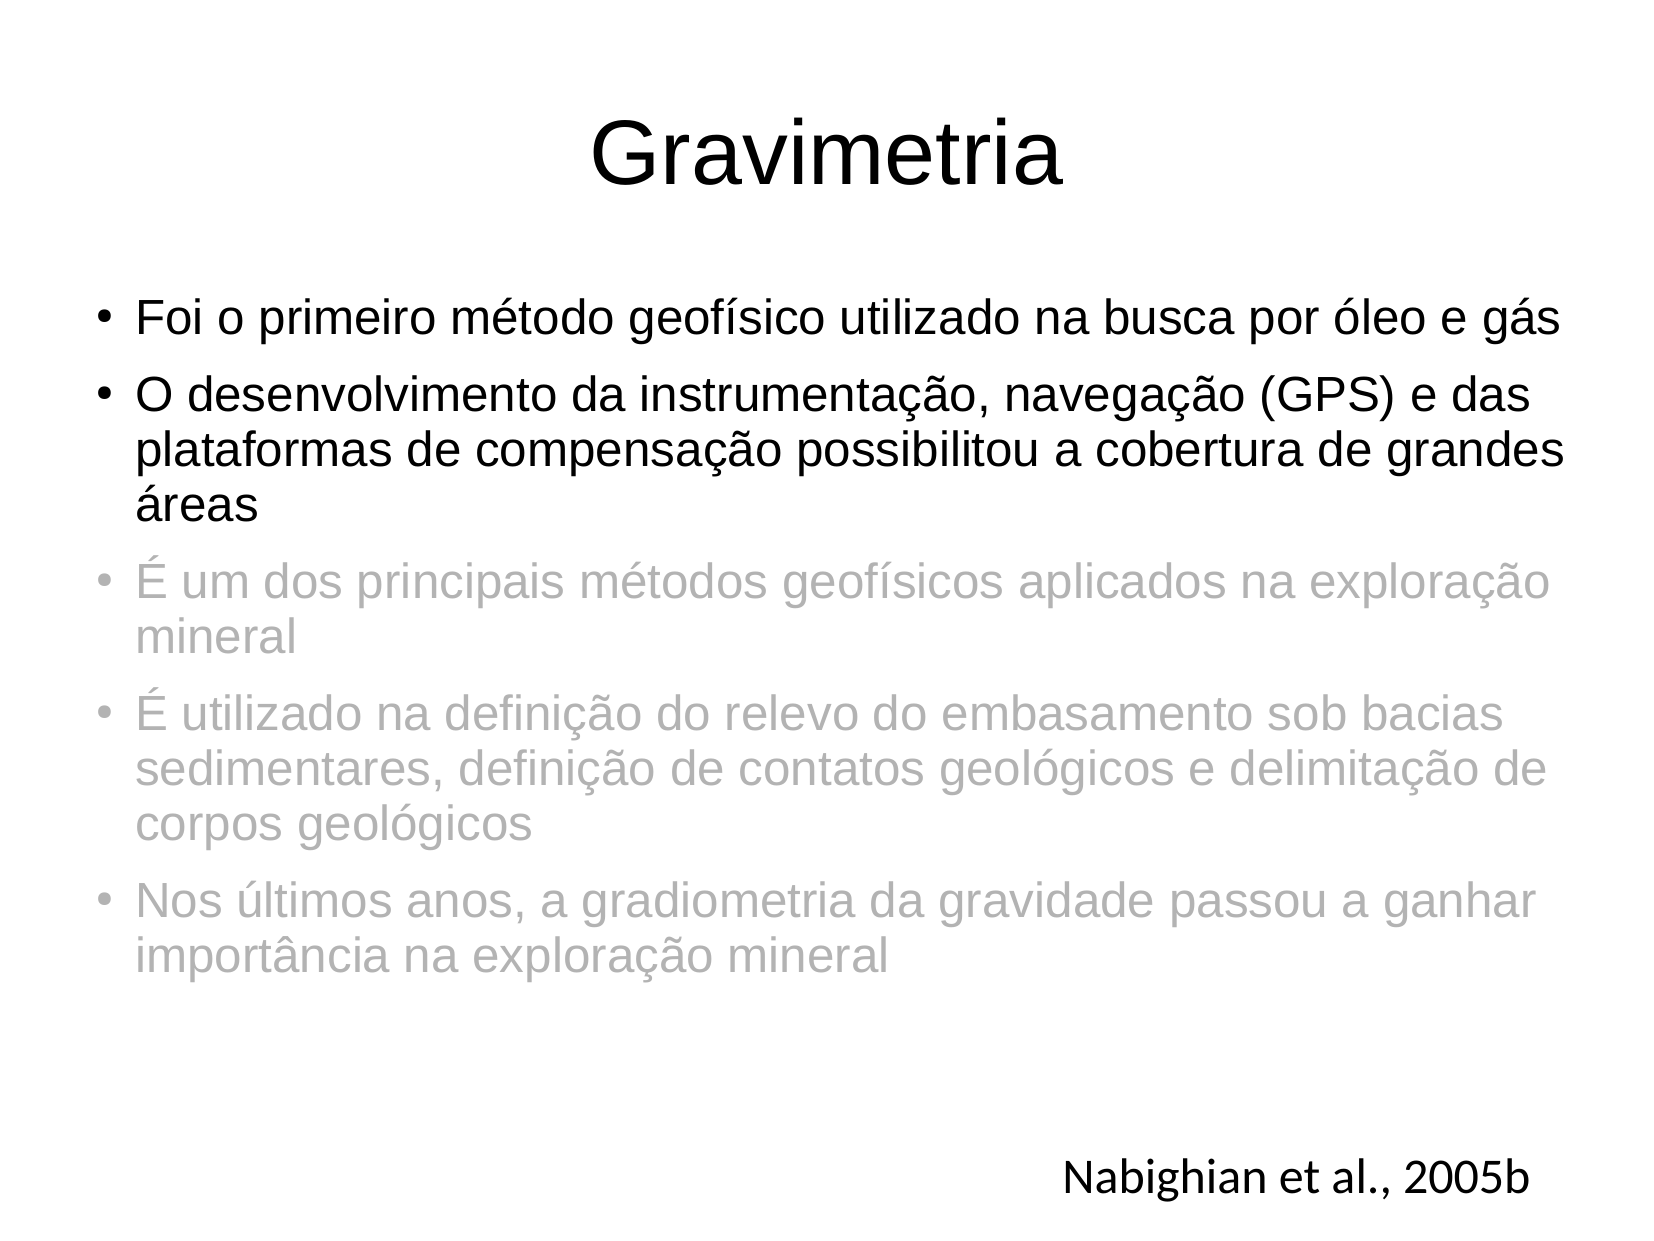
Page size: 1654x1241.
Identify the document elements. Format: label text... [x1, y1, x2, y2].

text_box Nabighian et al., 2005b [960, 1149, 1633, 1223]
list Foi o primeiro método geofísico utilizado na busca por óleo e gás O desenvolvimento da instrumentação, navegação (GPS) e das plataformas de compensação possibilitou a cobertura de grandes áreas É um dos principais métodos geofísicos aplicados na exploração mineral É utilizado na definição do relevo do embasamento sob bacias sedimentares, definição de contatos geológicos e delimitação de corpos geológicos Nos últimos anos, a gradiometria da gravidade passou a ganhar importância na exploração mineral [82, 290, 1571, 555]
title Gravimetria [82, 49, 1571, 257]
text_box [66, 555, 1571, 1041]
